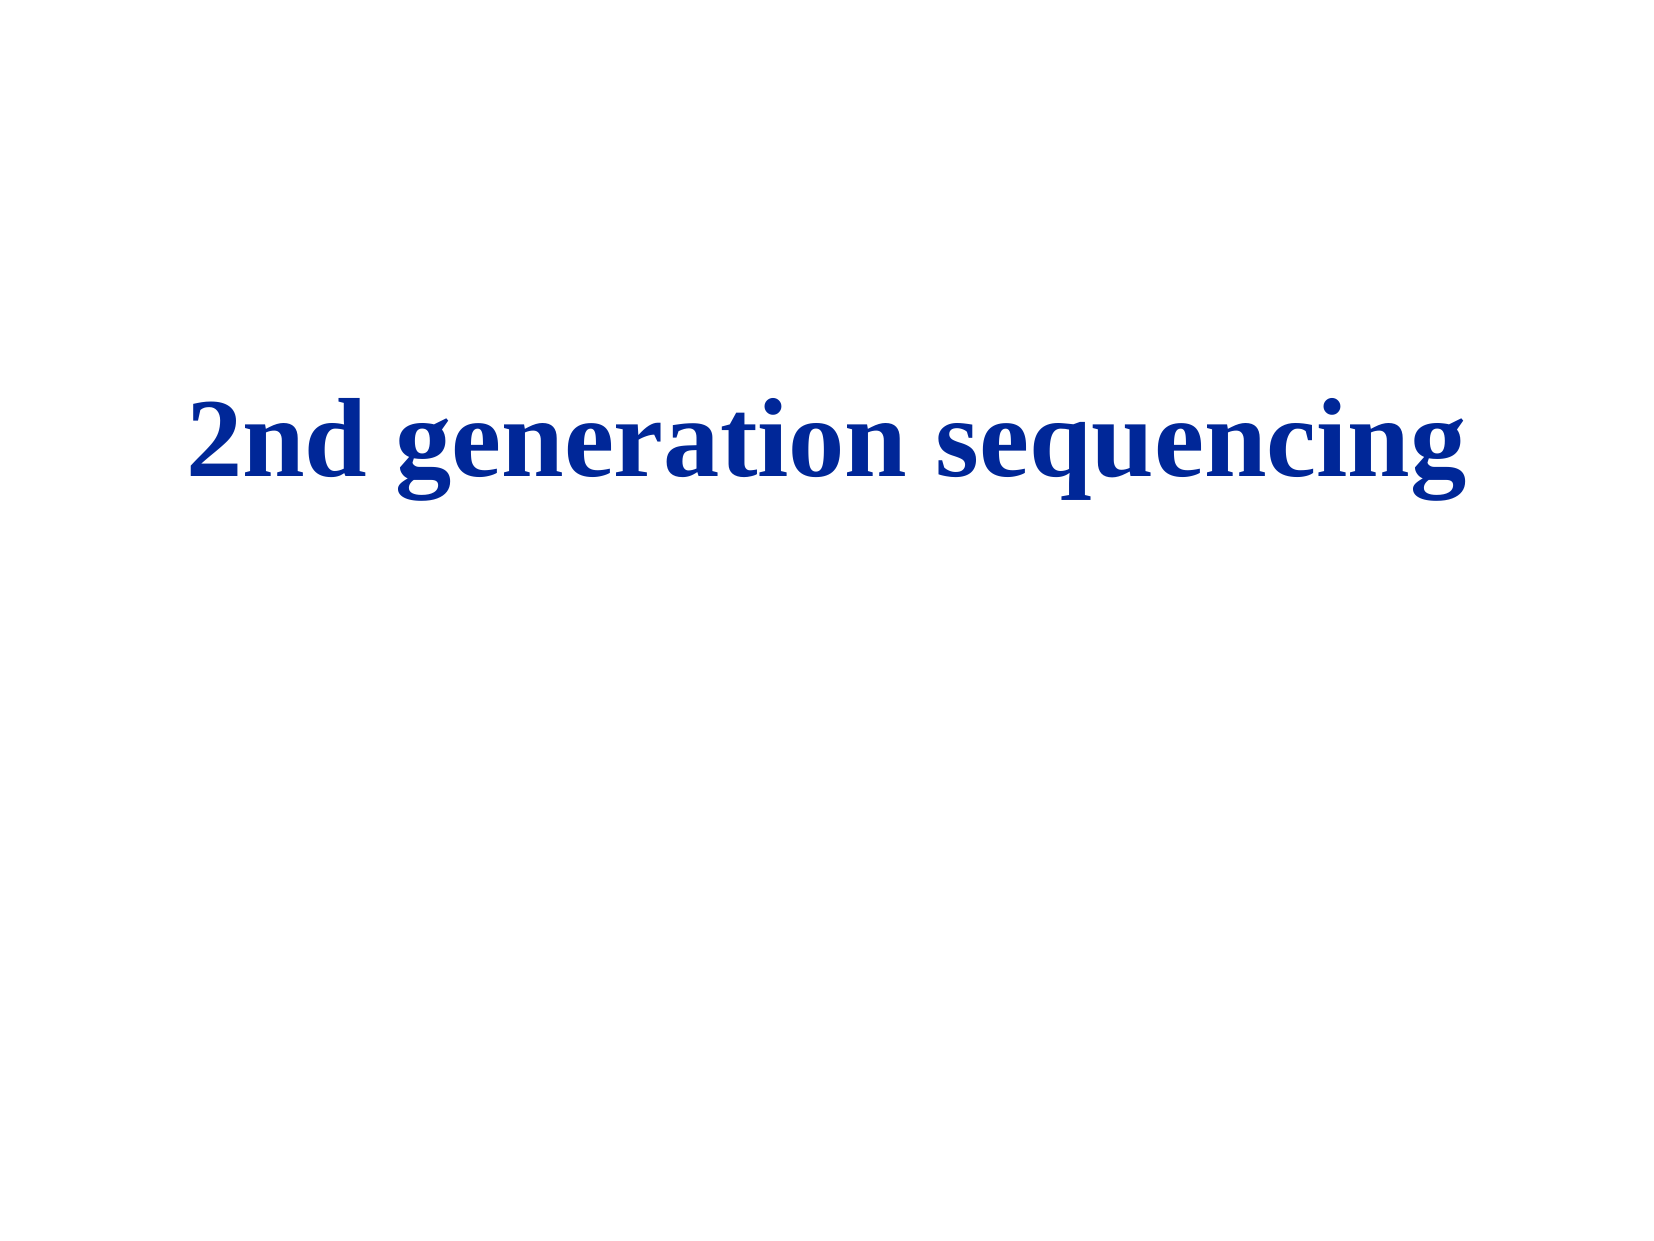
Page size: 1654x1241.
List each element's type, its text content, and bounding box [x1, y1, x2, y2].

title 2nd generation sequencing [82, 315, 1571, 563]
